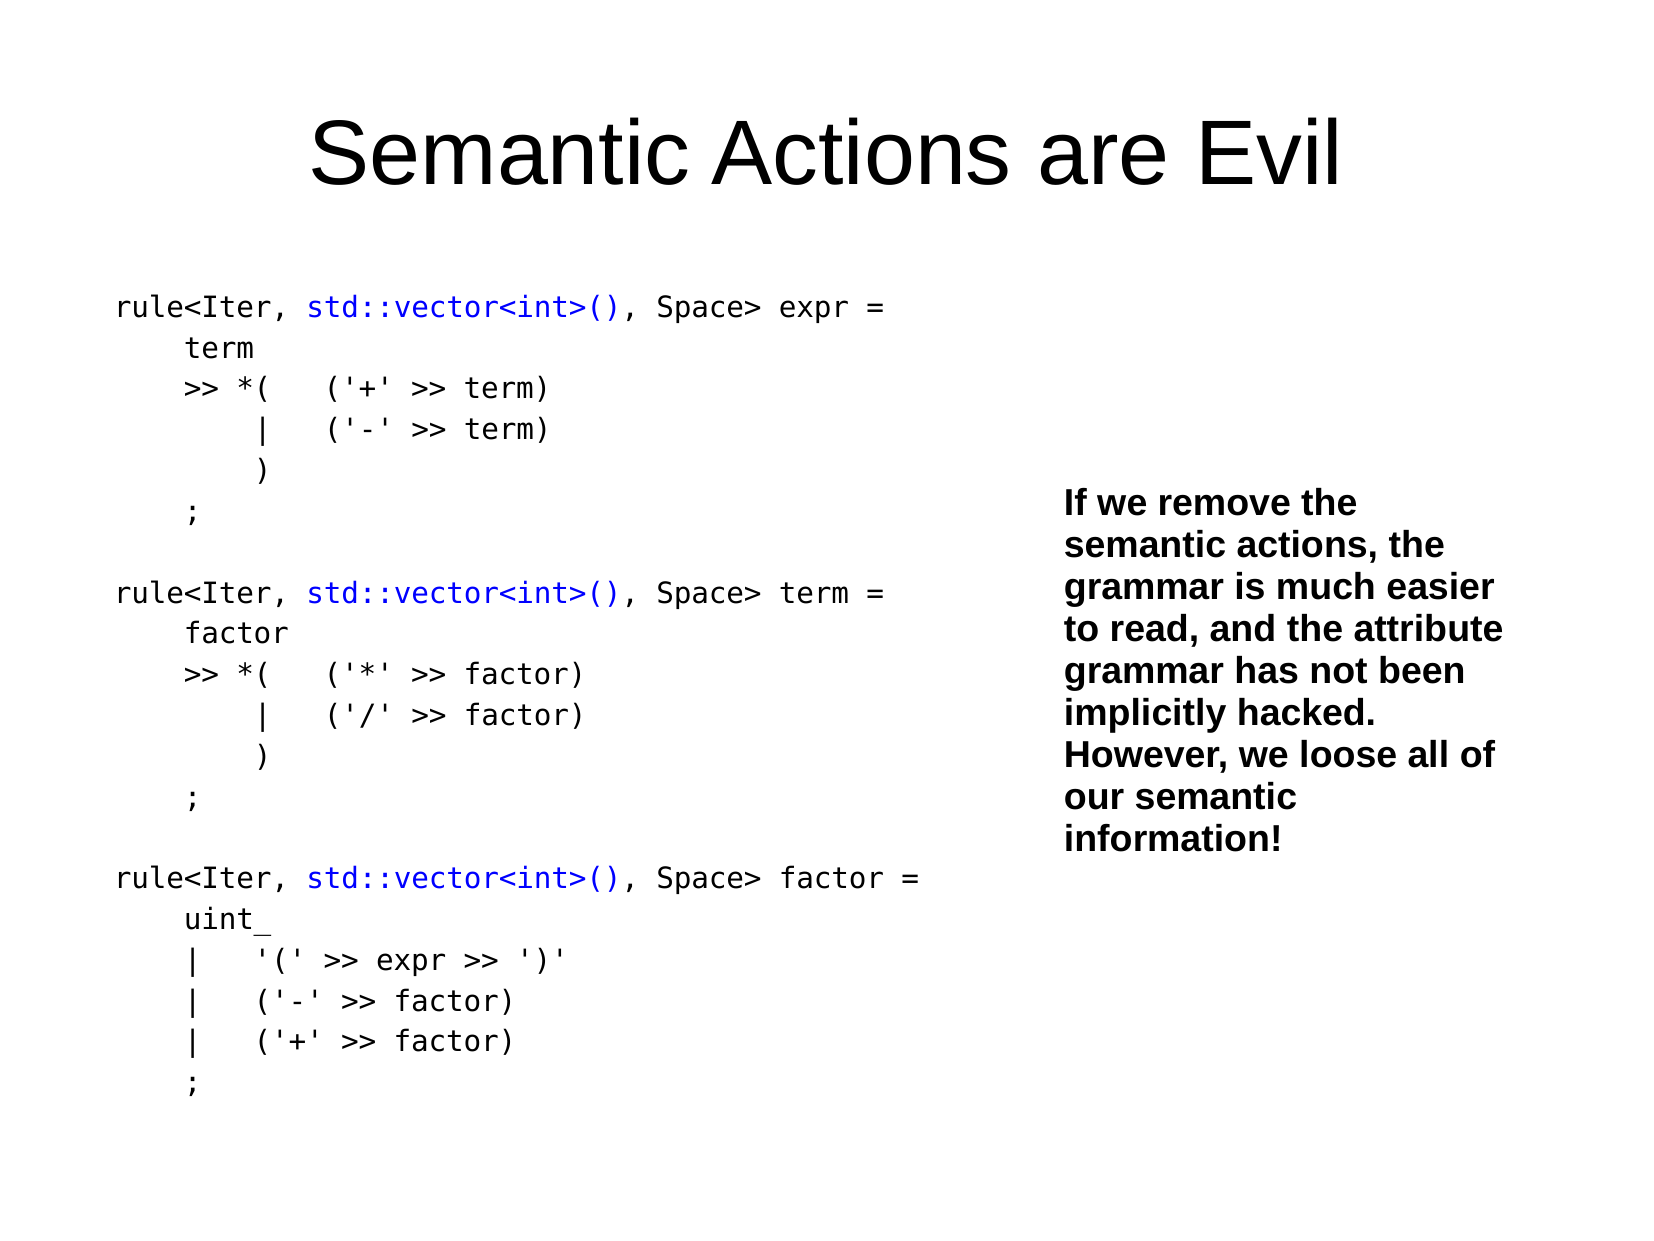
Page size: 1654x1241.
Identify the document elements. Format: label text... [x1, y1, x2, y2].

text_box If we remove the semantic actions, the grammar is much easier to read, and the attribute grammar has not been implicitly hacked. However, we loose all of our semantic information! [1049, 473, 1538, 901]
title Semantic Actions are Evil [82, 49, 1571, 257]
list rule<Iter, std::vector<int>(), Space> expr = term >> *( ('+' >> term) | ('-' >> term) ) ; rule<Iter, std::vector<int>(), Space> term = factor >> *( ('*' >> factor) | ('/' >> factor) ) ; rule<Iter, std::vector<int>(), Space> factor = uint_ | '(' >> expr >> ')' | ('-' >> factor) | ('+' >> factor) ; [82, 290, 1571, 1109]
